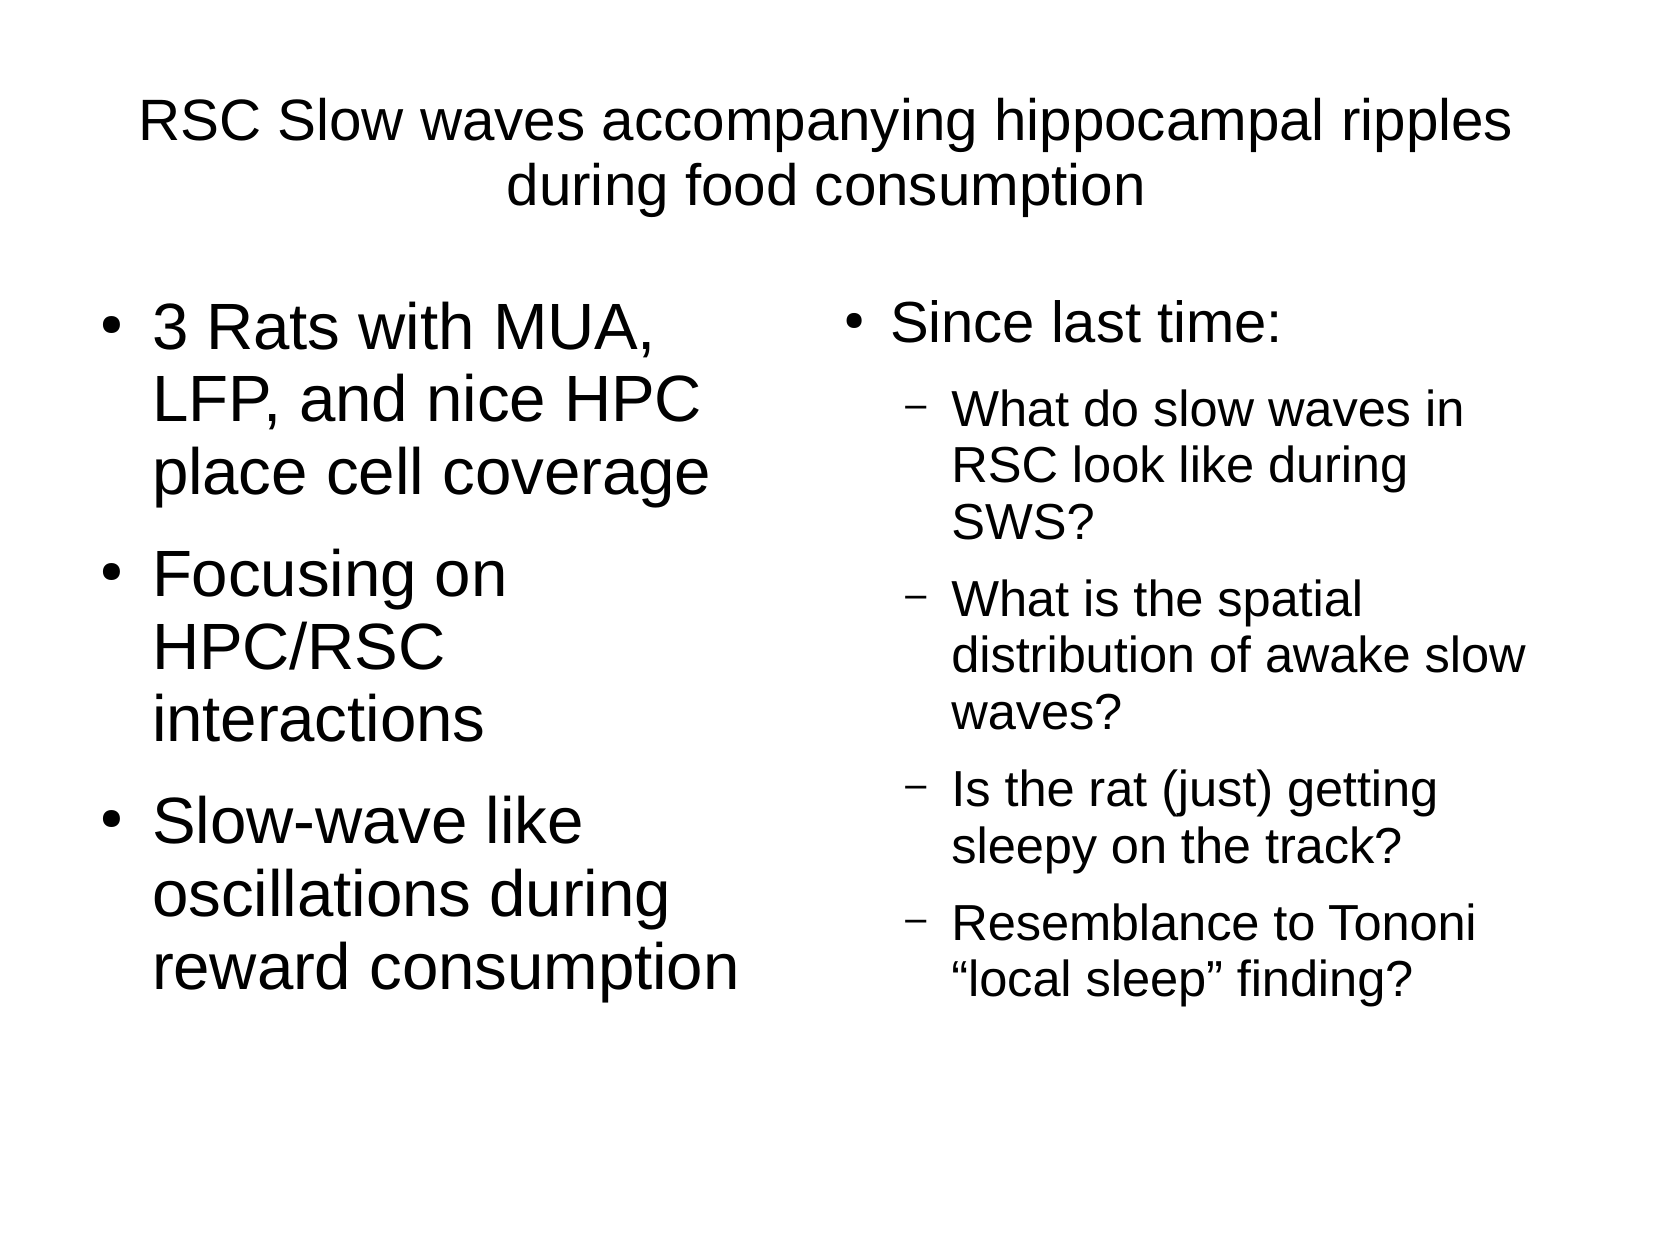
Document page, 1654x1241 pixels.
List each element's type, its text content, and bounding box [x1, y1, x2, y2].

list 3 Rats with MUA, LFP, and nice HPC place cell coverage Focusing on HPC/RSC interactions Slow-wave like oscillations during reward consumption [82, 290, 793, 1010]
list Since last time: What do slow waves in RSC look like during SWS? What is the spatial distribution of awake slow waves? Is the rat (just) getting sleepy on the track? Resemblance to Tononi “local sleep” finding? [828, 290, 1539, 1010]
title RSC Slow waves accompanying hippocampal ripples during food consumption [82, 49, 1571, 257]
